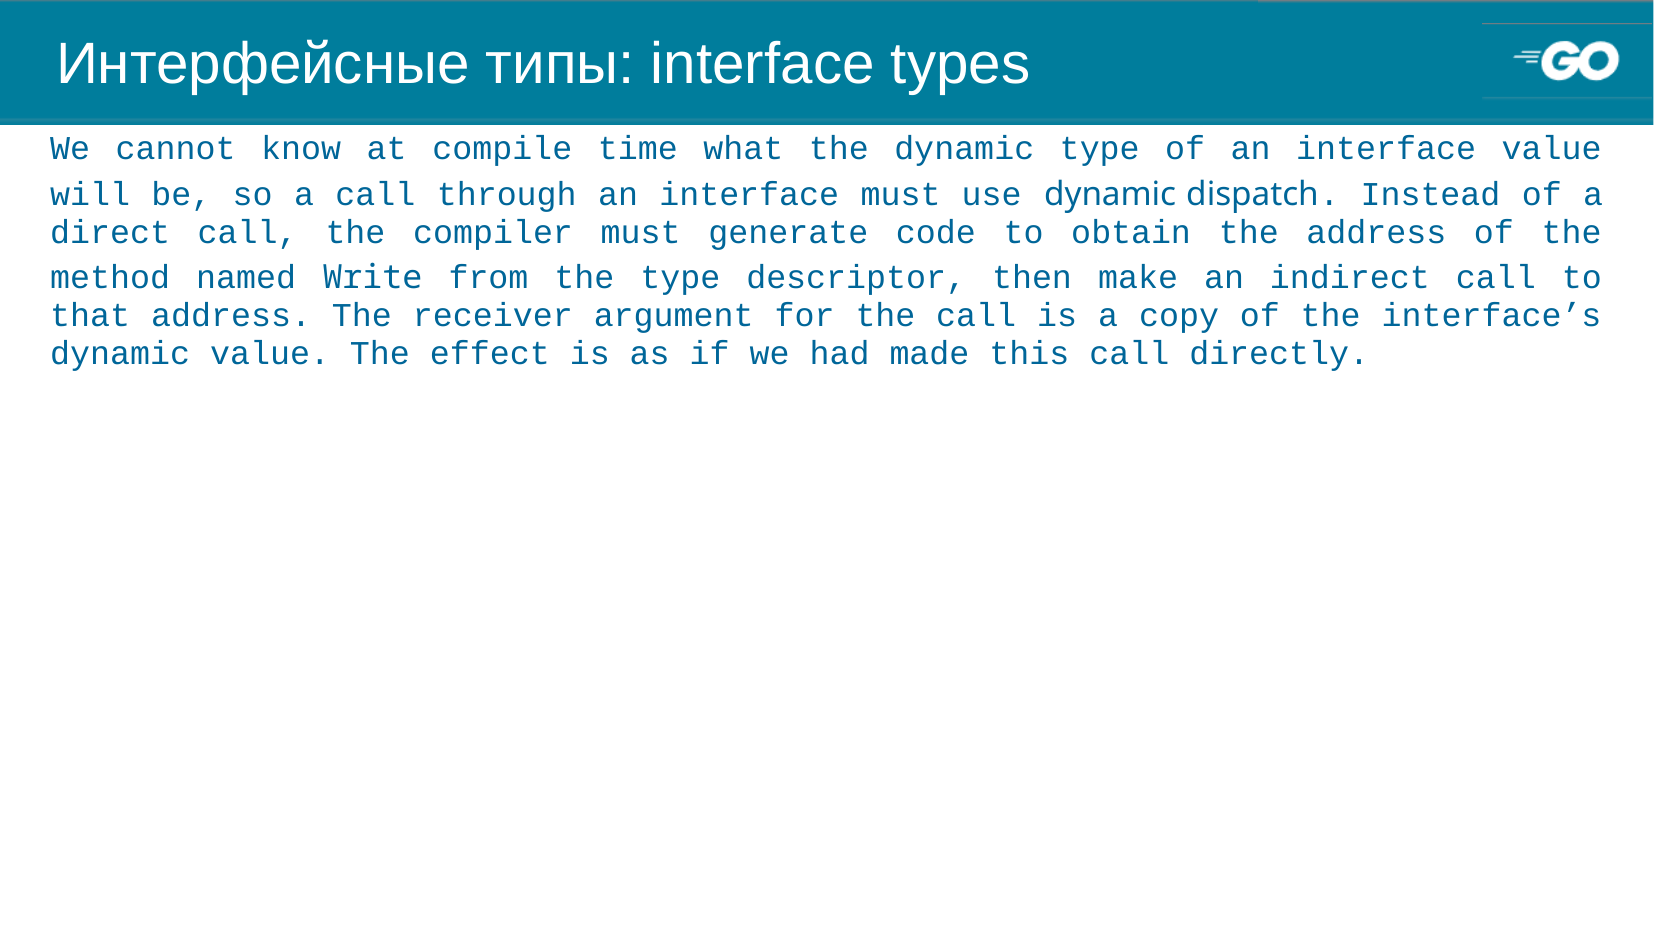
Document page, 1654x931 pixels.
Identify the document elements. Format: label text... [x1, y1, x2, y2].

text_box Интерфейсные типы: interface types [41, 23, 1495, 104]
text_box We cannot know at compile time what the dynamic type of an interface value will be, so a call through an interface must use dynamic dispatch. Instead of a direct call, the compiler must generate code to obtain the address of the method named Write from the type descriptor, then make an indirect call to that address. The receiver argument for the call is a copy of the interface’s dynamic value. The effect is as if we had made this call directly. [35, 124, 1619, 928]
picture [1542, 41, 1619, 81]
